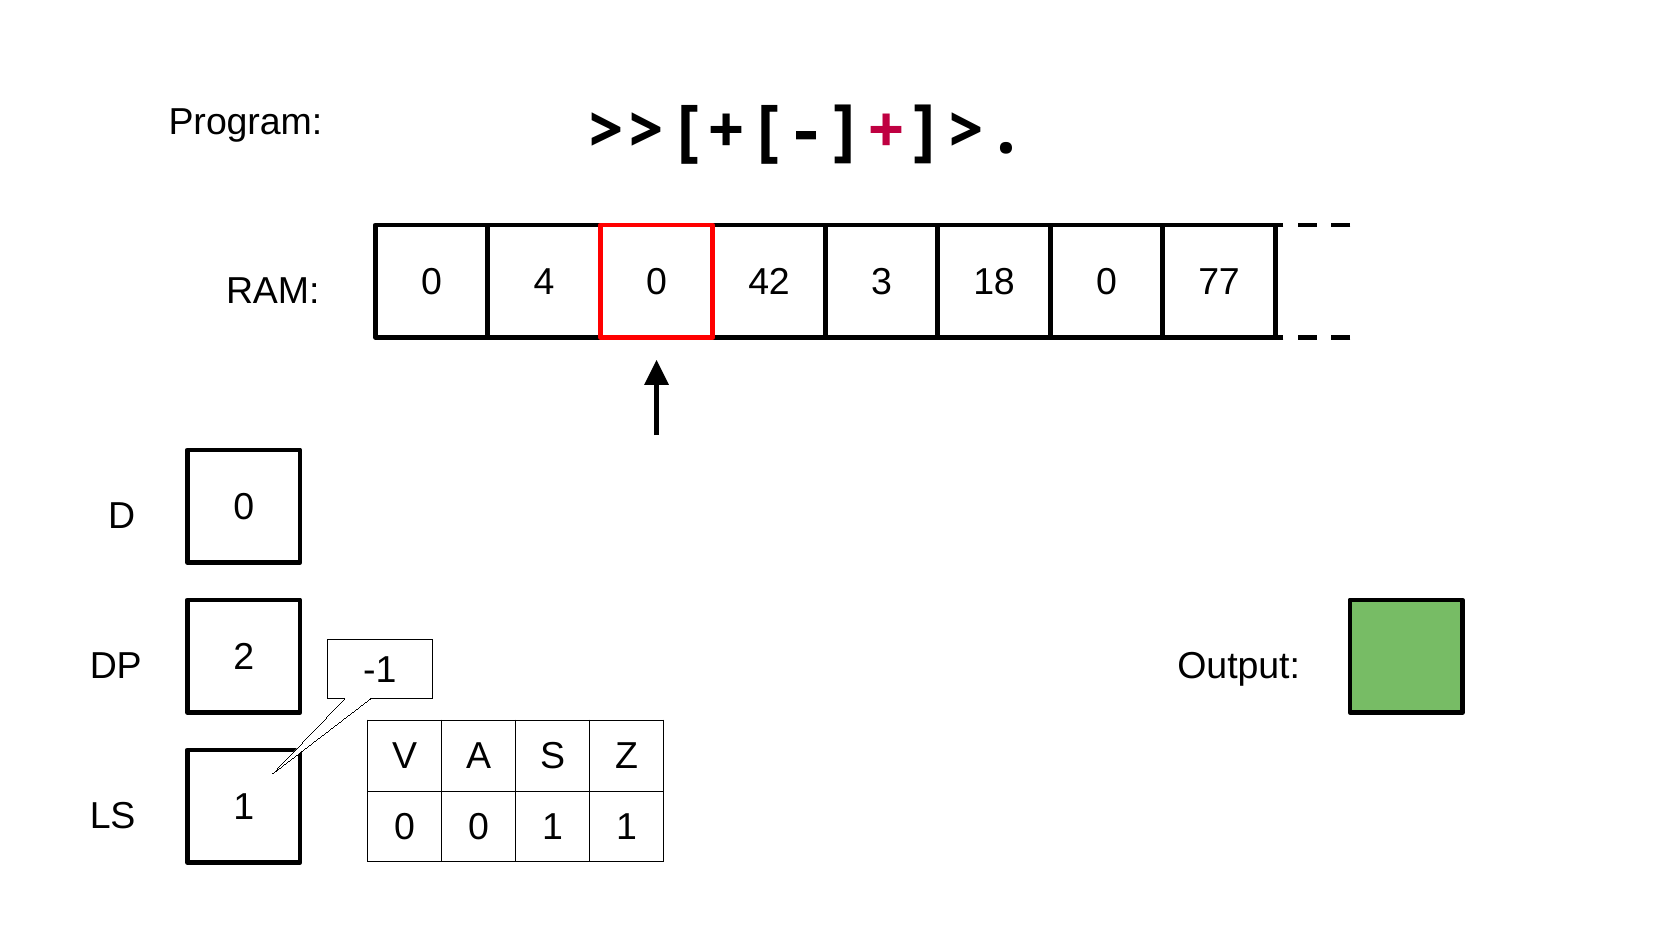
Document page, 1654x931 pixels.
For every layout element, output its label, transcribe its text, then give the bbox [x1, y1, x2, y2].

table_cell 0 [368, 792, 441, 861]
text_box Program: [153, 93, 337, 151]
table_cell 1 [516, 792, 589, 861]
text_box -1 [272, 639, 433, 774]
table_header S [516, 721, 589, 791]
text_box >>[+[-]+]>. [337, 75, 1276, 168]
table_cell 0 [442, 792, 515, 861]
text_box RAM: [211, 262, 362, 362]
text_box 4 [487, 224, 600, 338]
table_header A [442, 721, 515, 791]
text_box 42 [713, 224, 825, 338]
text_box 77 [1162, 224, 1276, 338]
text_box 1 [187, 749, 300, 863]
text_box DP [75, 637, 157, 695]
text_box 0 [375, 224, 487, 338]
text_box 3 [825, 224, 937, 338]
text_box 18 [937, 224, 1050, 338]
text_box [1349, 599, 1463, 713]
text_box D [93, 487, 151, 545]
text_box Output: [1162, 637, 1336, 737]
text_box LS [75, 787, 151, 845]
text_box 2 [187, 599, 300, 713]
table_header Z [590, 721, 663, 791]
table_cell 1 [590, 792, 663, 861]
text_box 0 [187, 449, 300, 563]
text_box 0 [1050, 224, 1162, 338]
table_header V [368, 721, 441, 791]
text_box 0 [600, 224, 713, 338]
